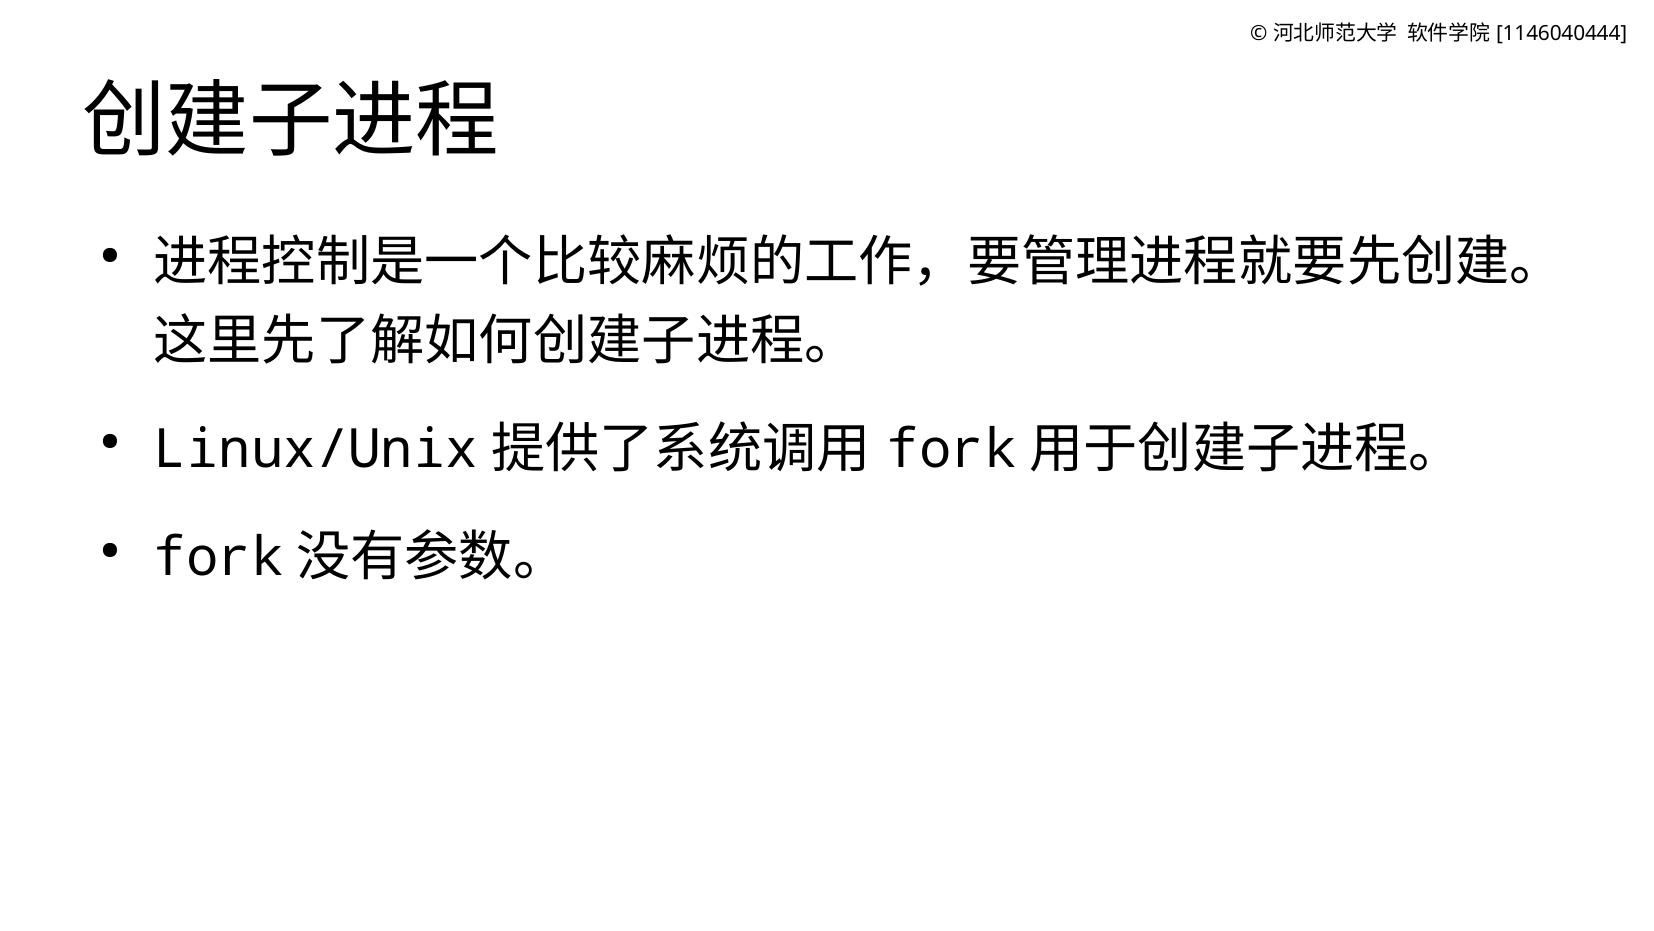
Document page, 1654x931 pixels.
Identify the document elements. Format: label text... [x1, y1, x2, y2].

list 进程控制是一个比较麻烦的工作，要管理进程就要先创建。这里先了解如何创建子进程。 Linux/Unix提供了系统调用fork用于创建子进程。 fork没有参数。 [82, 217, 1571, 804]
title 创建子进程 [82, 37, 1571, 189]
